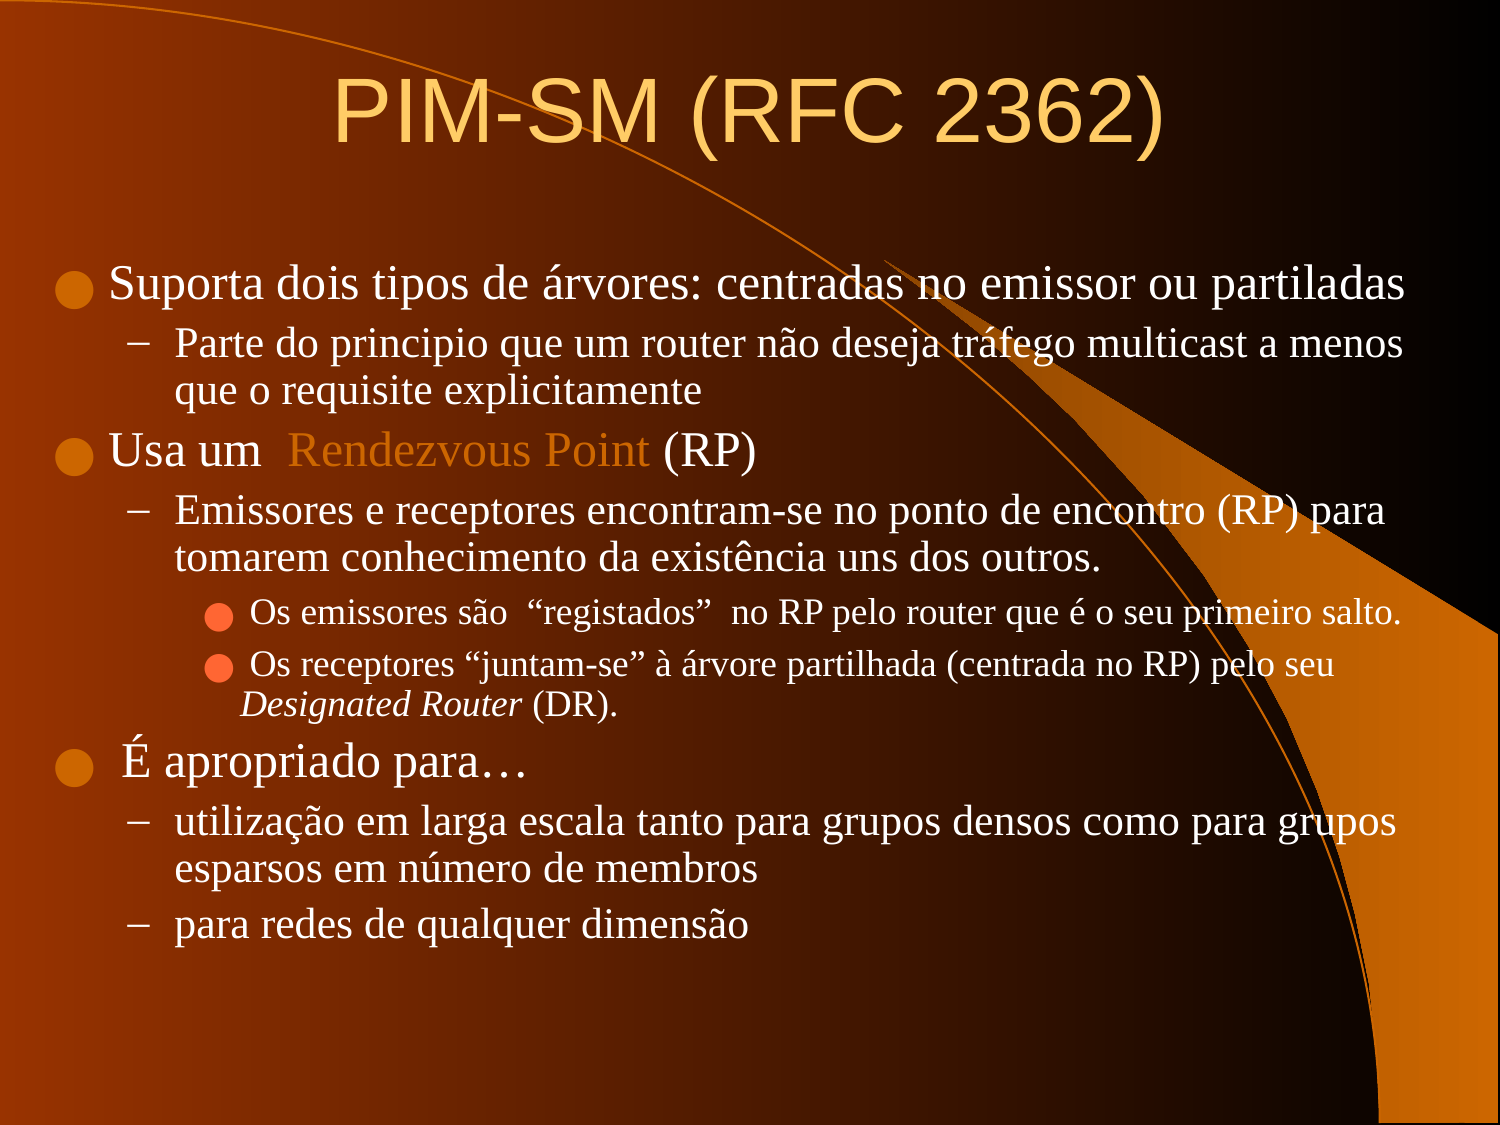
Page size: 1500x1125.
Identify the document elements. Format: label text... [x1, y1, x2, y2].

list Suporta dois tipos de árvores: centradas no emissor ou partiladas Parte do principio que um router não deseja tráfego multicast a menos que o requisite explicitamente Usa um Rendezvous Point (RP) Emissores e receptores encontram-se no ponto de encontro (RP) para tomarem conhecimento da existência uns dos outros. Os emissores são “registados” no RP pelo router que é o seu primeiro salto. Os receptores “juntam-se” à árvore partilhada (centrada no RP) pelo seu Designated Router (DR). É apropriado para… utilização em larga escala tanto para grupos densos como para grupos esparsos em número de membros para redes de qualquer dimensão [37, 248, 1475, 980]
title PIM-SM (RFC 2362) [24, 24, 1475, 188]
